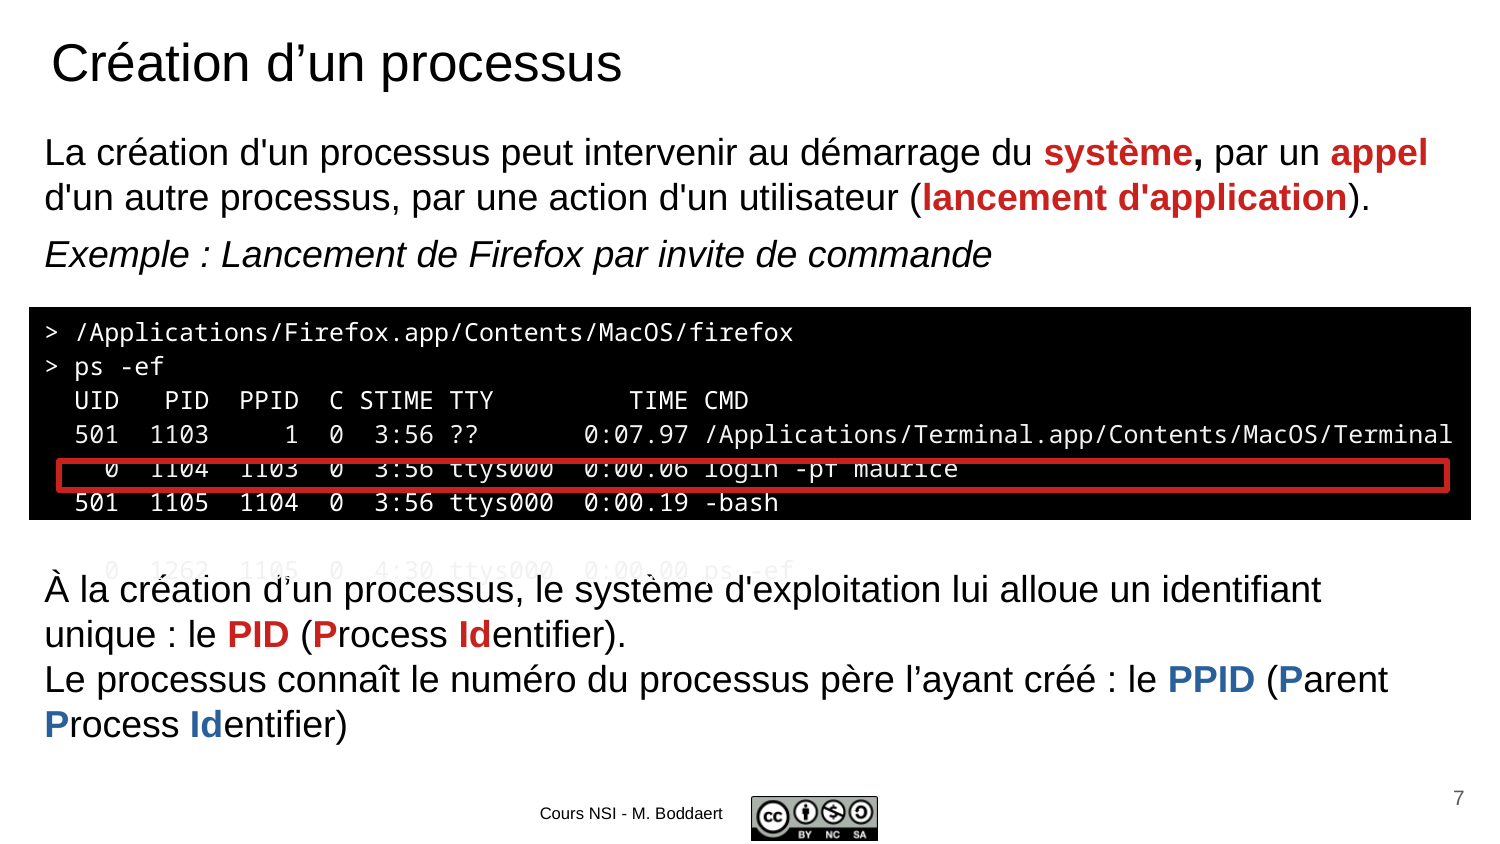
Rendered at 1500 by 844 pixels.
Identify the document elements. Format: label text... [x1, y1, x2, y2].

picture [751, 796, 878, 841]
text_box La création d'un processus peut intervenir au démarrage du système, par un appel d'un autre processus, par une action d'un utilisateur (lancement d'application). Exemple : Lancement de Firefox par invite de commande À la création d’un processus, le système d'exploitation lui alloue un identifiant unique : le PID (Process Identifier). Le processus connaît le numéro du processus père l’ayant créé : le PPID (Parent Process Identifier) [29, 120, 1477, 760]
text_box > /Applications/Firefox.app/Contents/MacOS/firefox > ps -ef UID PID PPID C STIME TTY TIME CMD 501 1103 1 0 3:56 ?? 0:07.97 /Applications/Terminal.app/Contents/MacOS/Terminal 0 1104 1103 0 3:56 ttys000 0:00.06 login -pf maurice 501 1105 1104 0 3:56 ttys000 0:00.19 -bash 501 1232 1105 0 4:20 ttys000 0:10.24 /Applications/Firefox.app/Contents/MacOS/firefox 0 1262 1105 0 4:30 ttys000 0:00.00 ps -ef [29, 307, 1471, 520]
title Création d’un processus [51, 13, 1449, 108]
slide_number <numéro> [1389, 764, 1480, 830]
